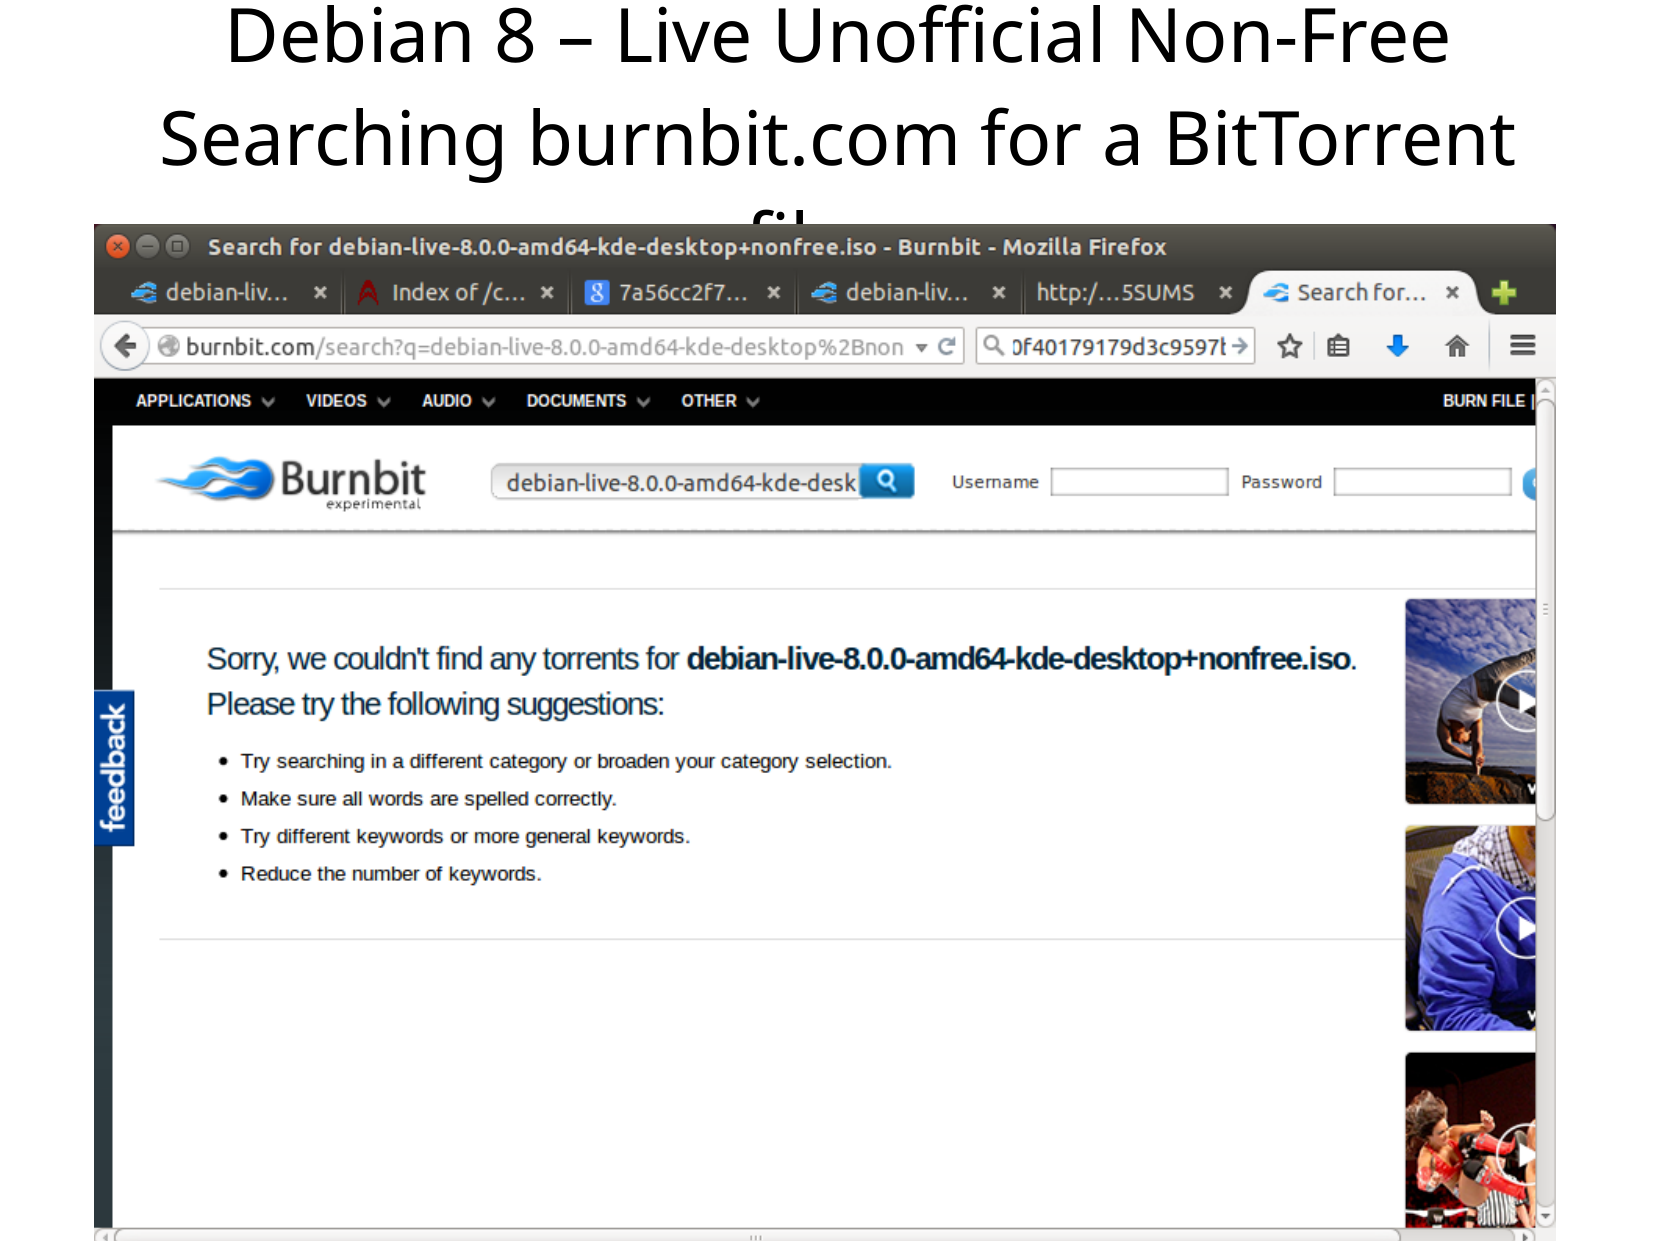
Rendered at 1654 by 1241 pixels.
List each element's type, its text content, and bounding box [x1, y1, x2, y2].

title Debian 8 – Live Unofficial Non-Free Searching burnbit.com for a BitTorrent file... [94, 53, 1583, 219]
picture [94, 224, 1556, 1241]
